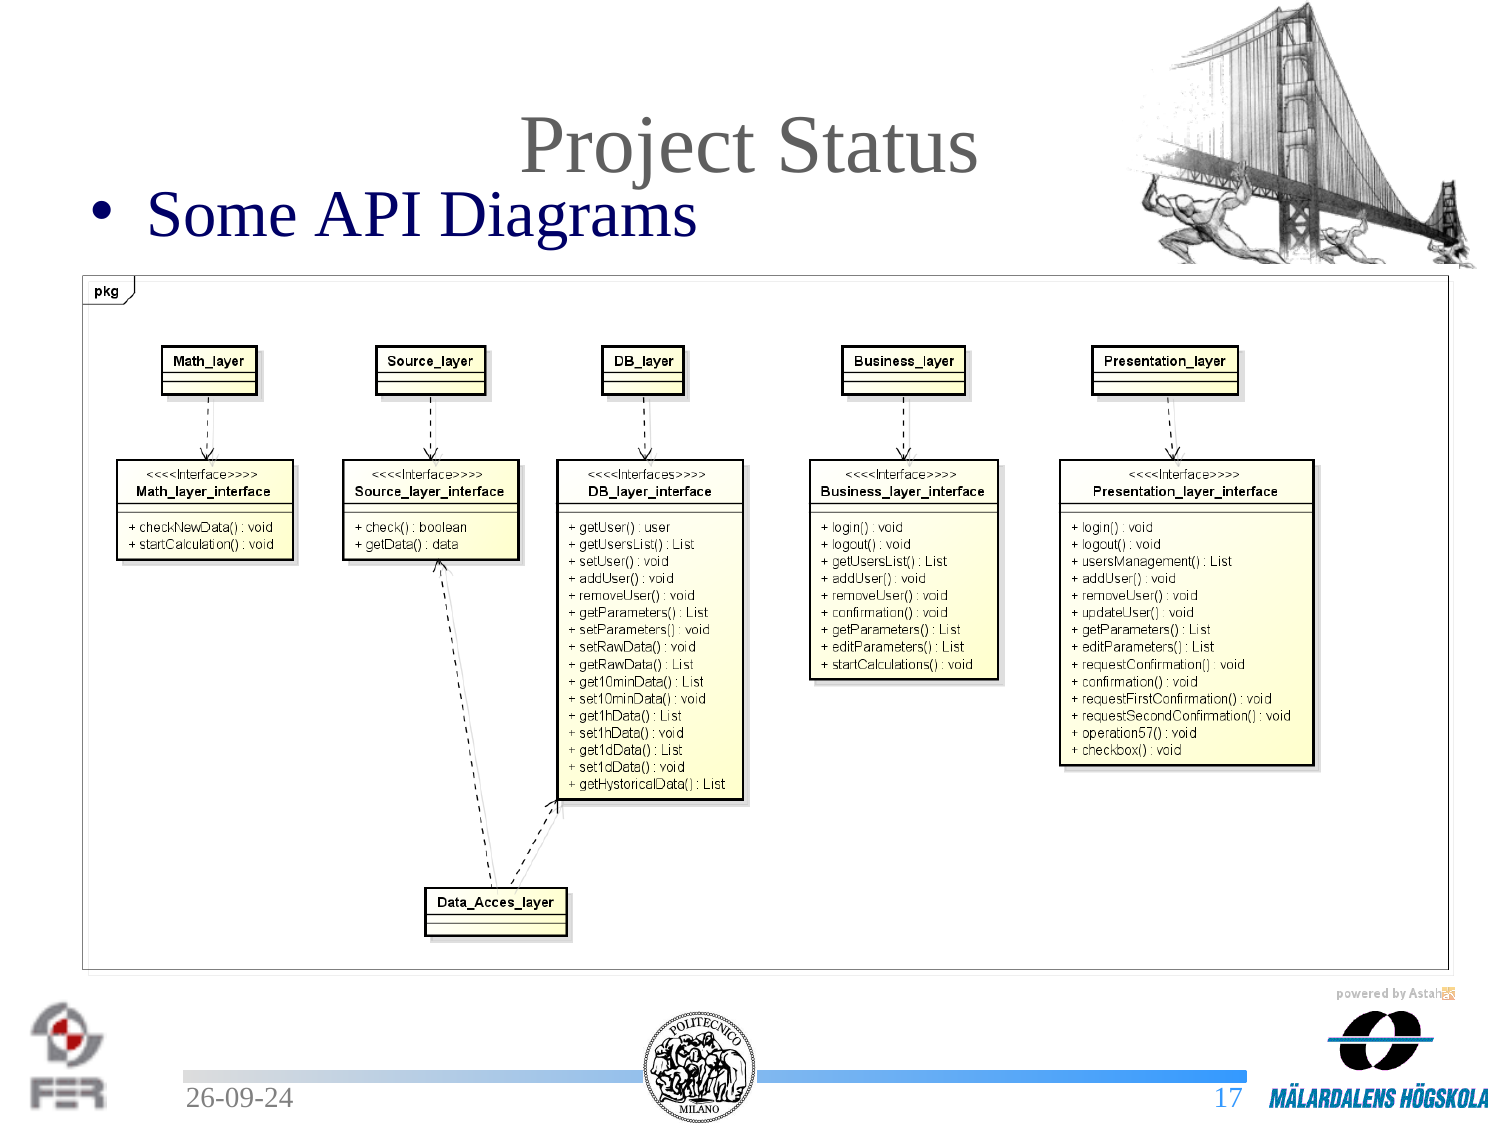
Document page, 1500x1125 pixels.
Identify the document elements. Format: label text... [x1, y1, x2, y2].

text_box 13-11-06 [171, 1070, 396, 1114]
picture [29, 0, 1477, 1125]
picture [1269, 1011, 1488, 1108]
text_box <numero> [1186, 1070, 1258, 1114]
picture [1368, 1093, 1374, 1104]
list Some API Diagrams [75, 162, 1122, 264]
title Project Status [75, 45, 1122, 162]
picture [643, 1011, 757, 1123]
picture [1435, 1096, 1441, 1104]
picture [1454, 1091, 1459, 1108]
